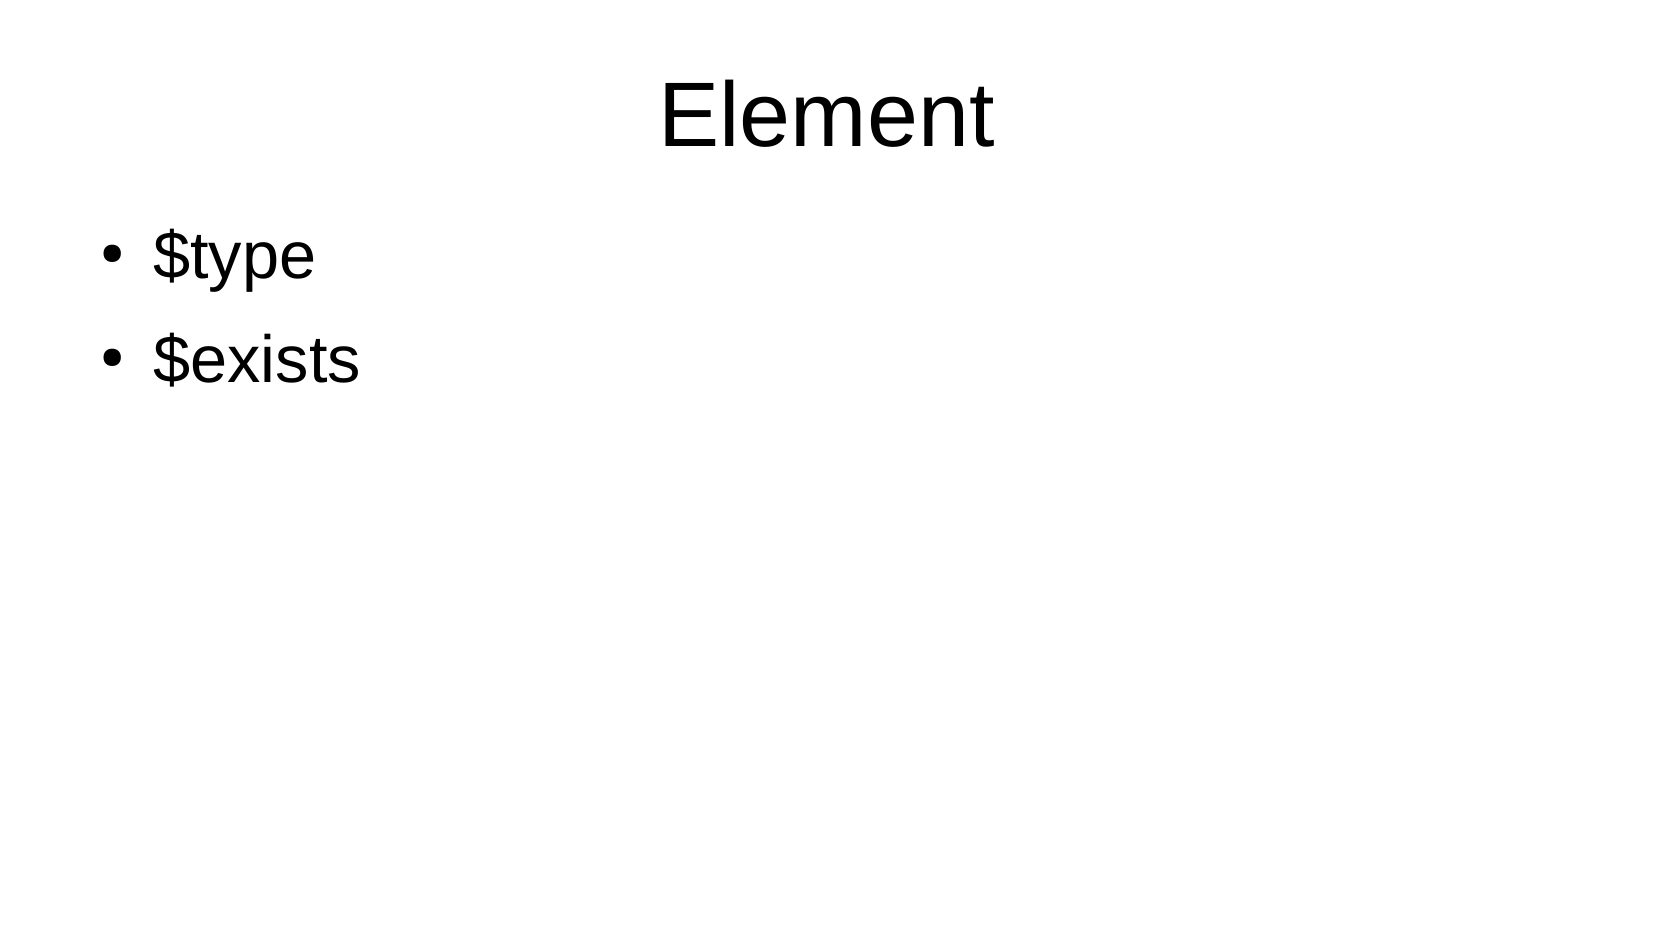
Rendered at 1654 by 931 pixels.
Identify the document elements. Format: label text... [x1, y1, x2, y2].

title Element [82, 37, 1571, 193]
list $type $exists [82, 217, 1571, 758]
